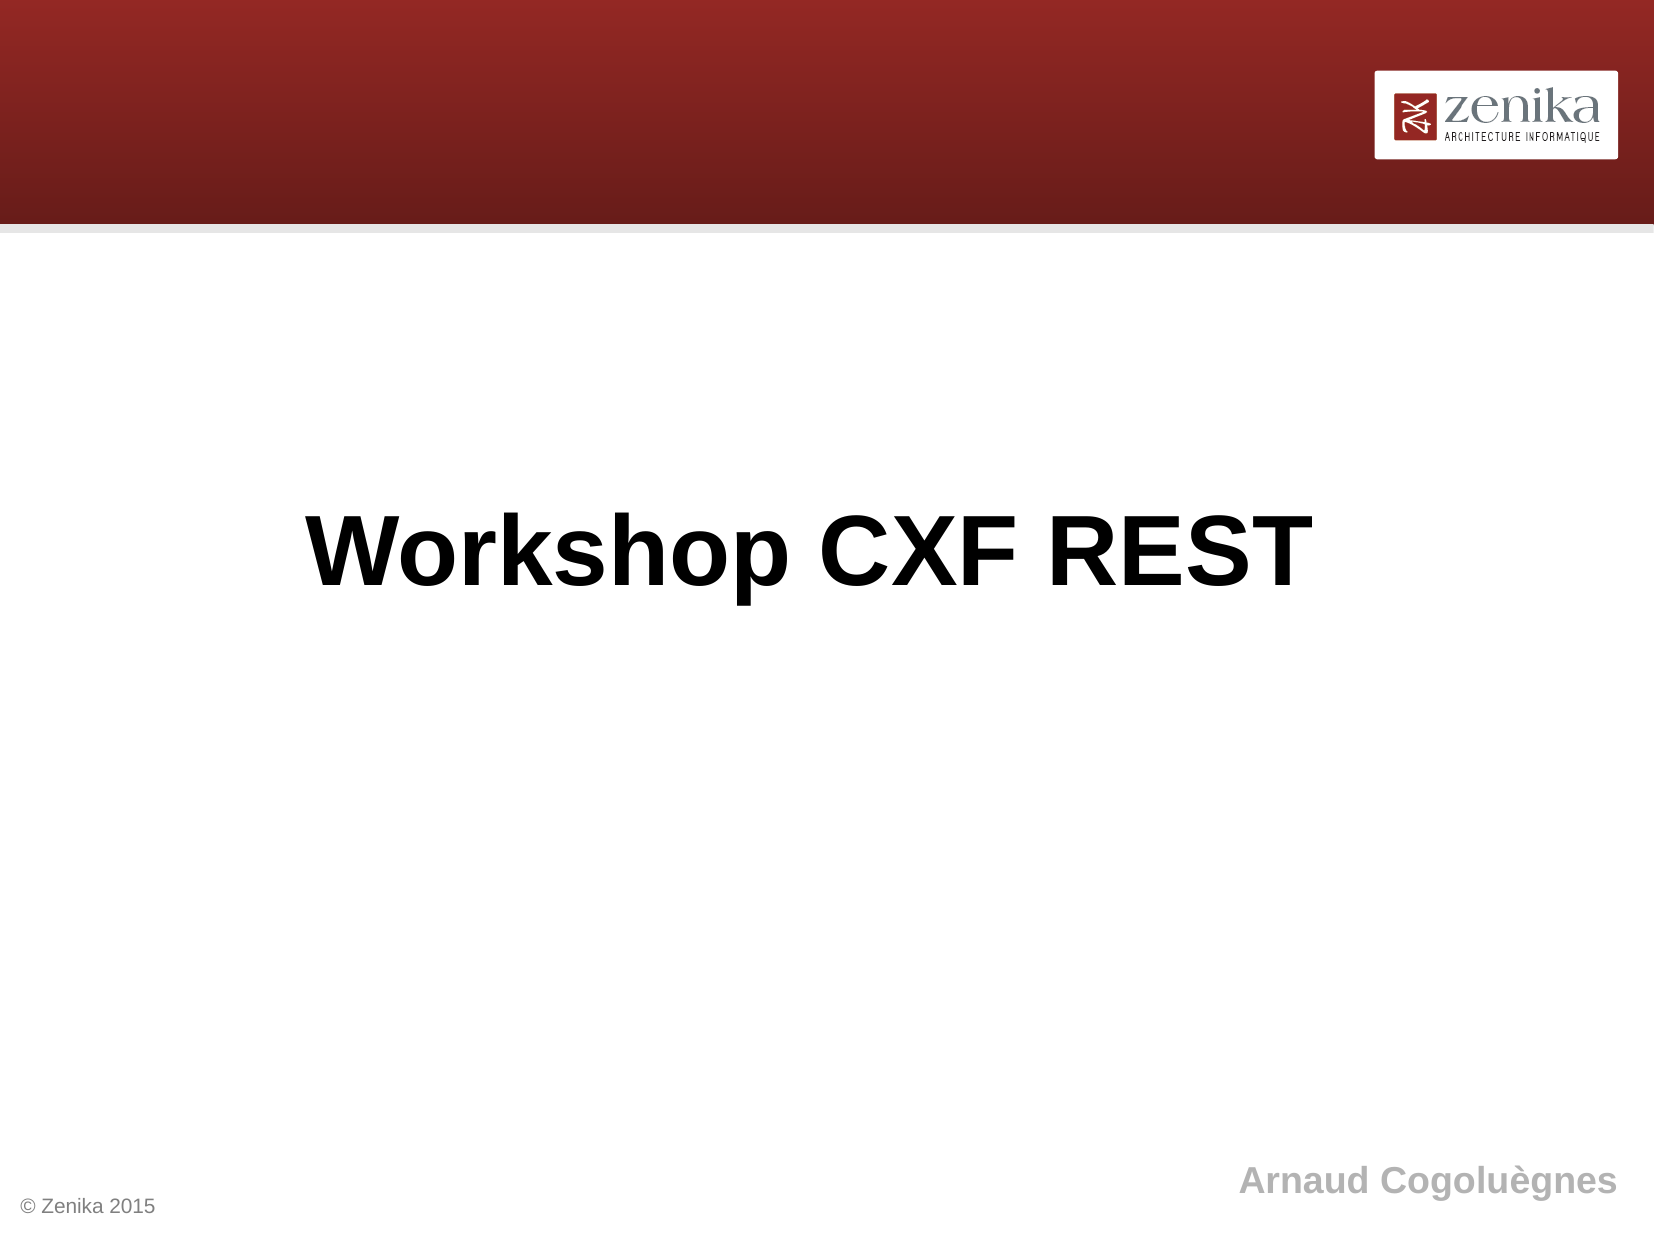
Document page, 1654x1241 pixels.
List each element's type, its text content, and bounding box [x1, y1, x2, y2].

picture [1392, 82, 1600, 149]
text_box Workshop CXF REST [290, 487, 1365, 615]
text_box Arnaud Cogoluègnes [1223, 1152, 1633, 1210]
